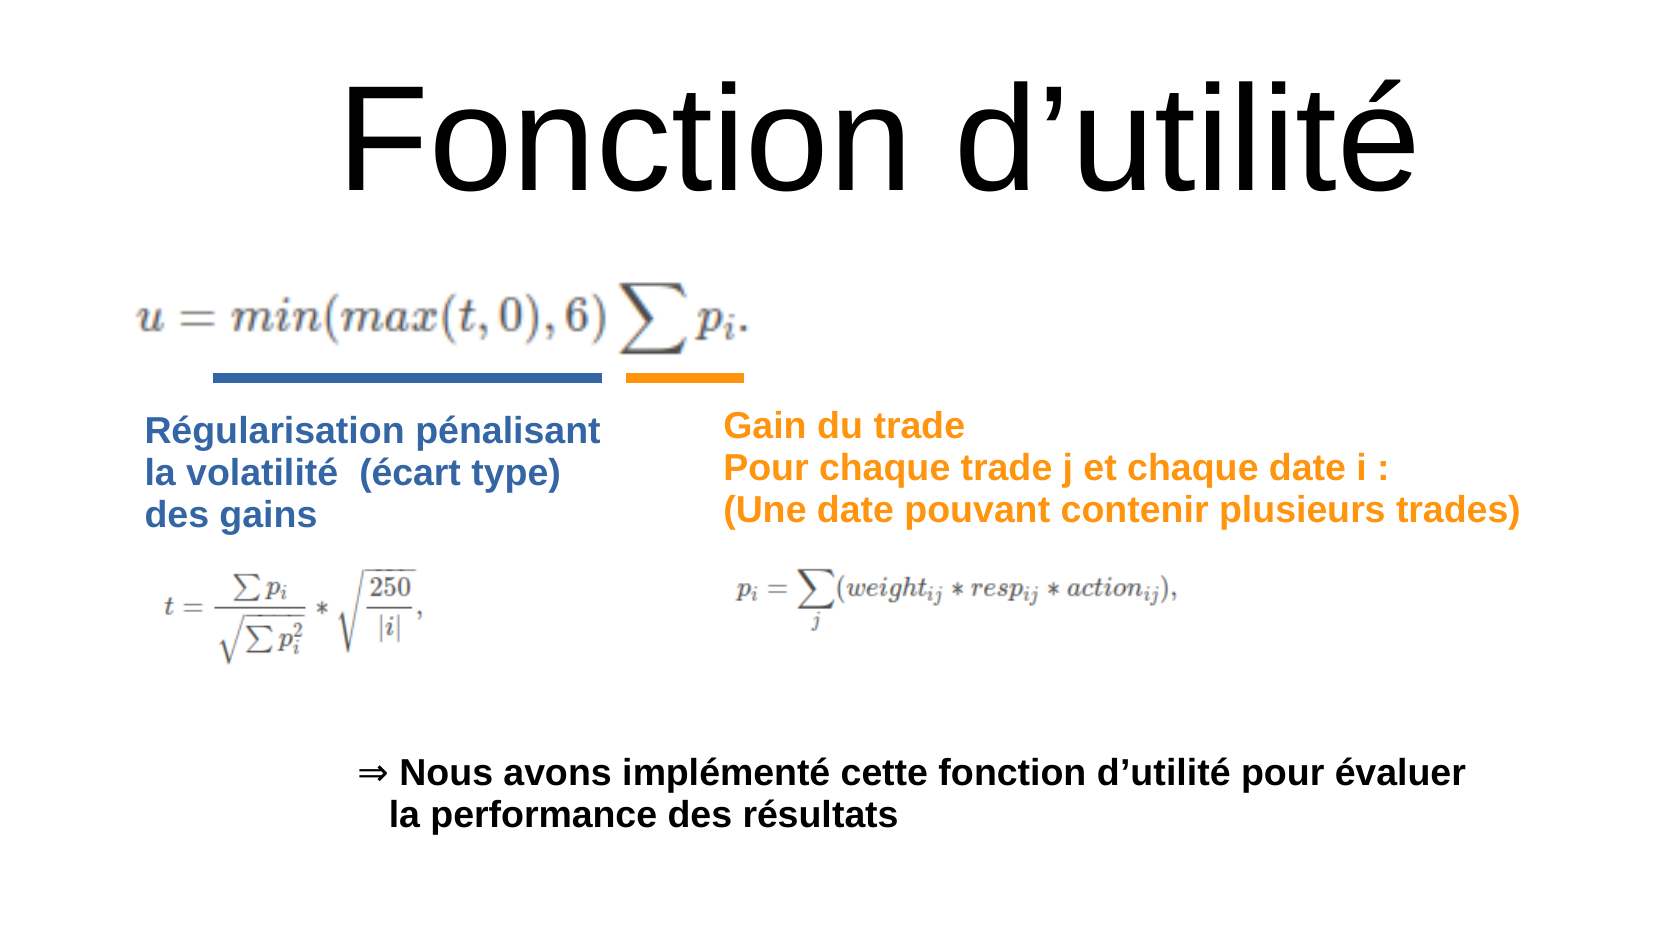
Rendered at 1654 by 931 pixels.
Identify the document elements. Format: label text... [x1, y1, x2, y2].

picture [141, 543, 428, 684]
text_box Fonction d’utilité [307, 47, 1453, 398]
text_box Régularisation pénalisant la volatilité (écart type) des gains [129, 402, 626, 544]
text_box ⇒ Nous avons implémenté cette fonction d’utilité pour évaluer la performance des résultats [342, 744, 1478, 843]
text_box Gain du trade Pour chaque trade j et chaque date i : (Une date pouvant contenir plusieurs trades) [708, 397, 1537, 538]
picture [106, 247, 786, 386]
picture [720, 552, 1196, 650]
